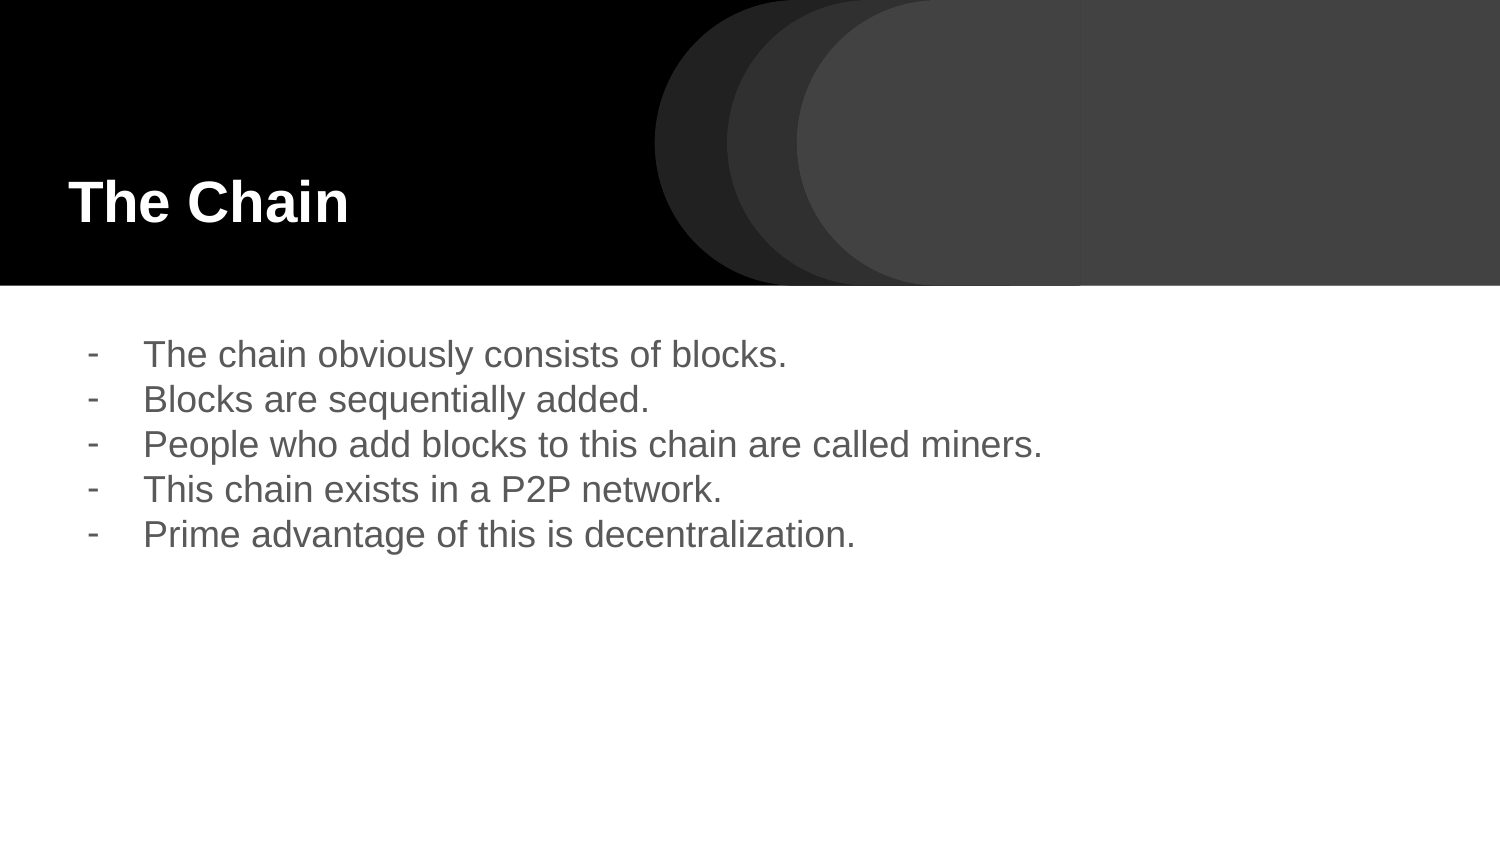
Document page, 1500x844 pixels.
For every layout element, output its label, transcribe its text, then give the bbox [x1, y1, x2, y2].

title The Chain [53, 24, 638, 250]
list The chain obviously consists of blocks. Blocks are sequentially added. People who add blocks to this chain are called miners. This chain exists in a P2P network. Prime advantage of this is decentralization. [53, 315, 1447, 759]
